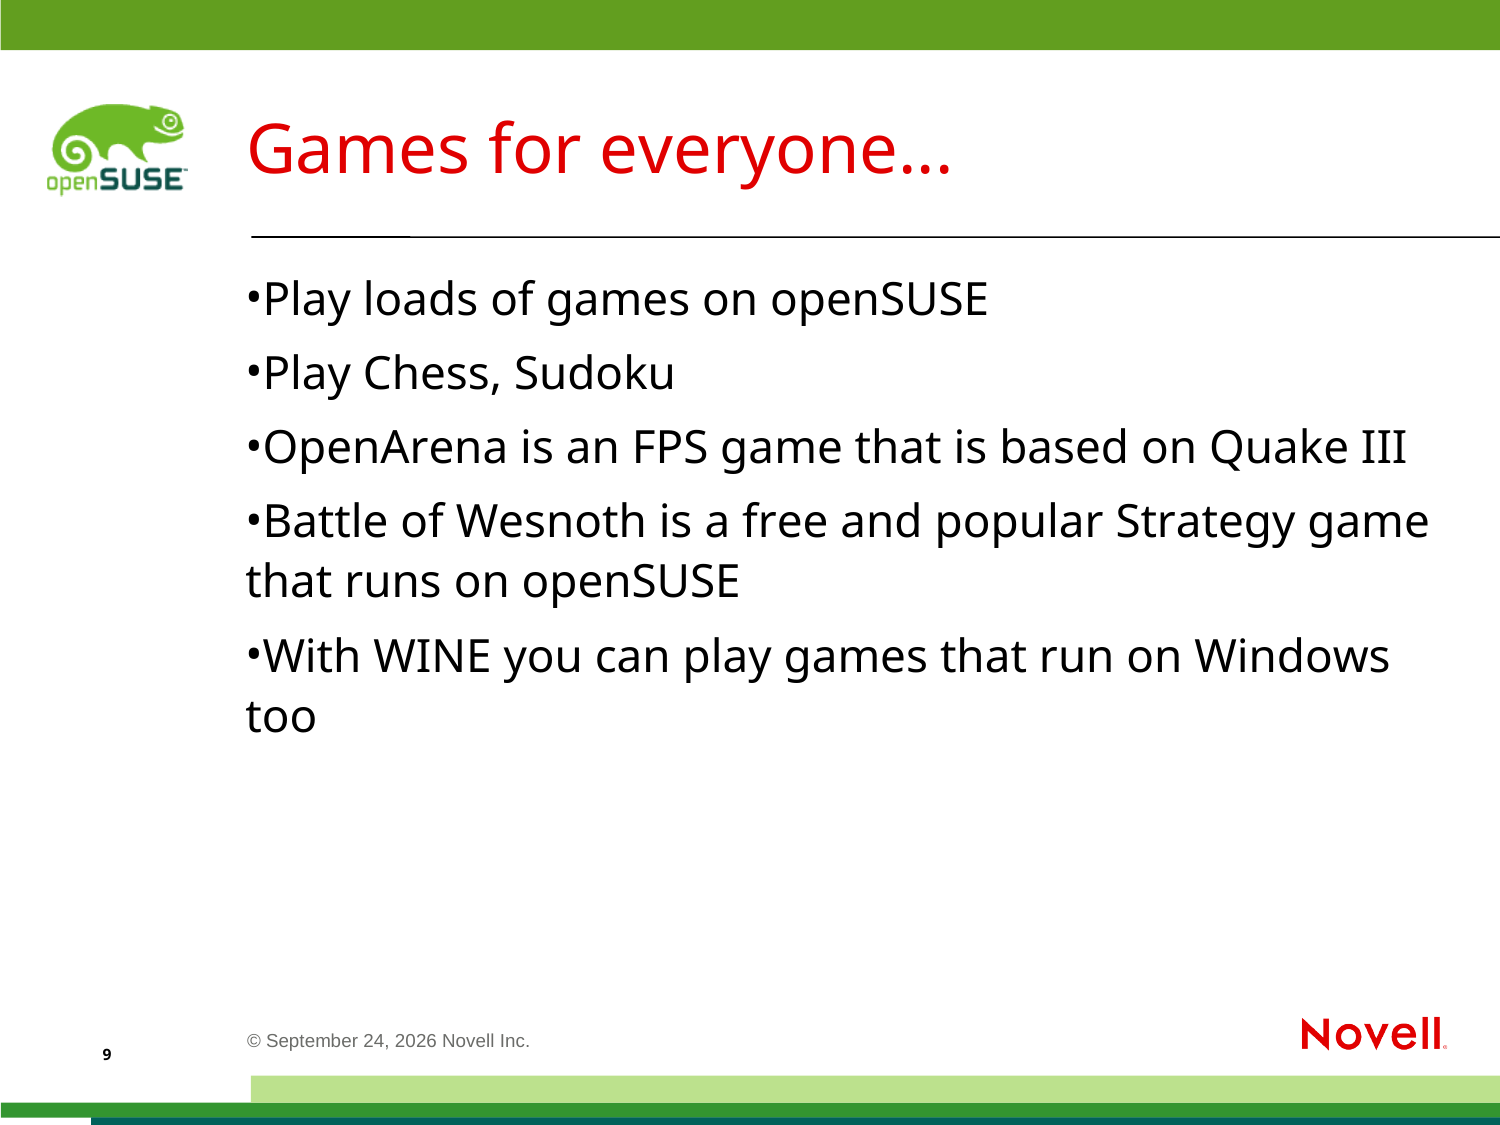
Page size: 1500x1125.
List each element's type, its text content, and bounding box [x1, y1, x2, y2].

list Play loads of games on openSUSE Play Chess, Sudoku OpenArena is an FPS game that is based on Quake III Battle of Wesnoth is a free and popular Strategy game that runs on openSUSE With WINE you can play games that run on Windows too [245, 267, 1458, 1010]
picture [47, 104, 188, 197]
picture [1295, 1011, 1453, 1056]
title Games for everyone... [246, 68, 1409, 231]
